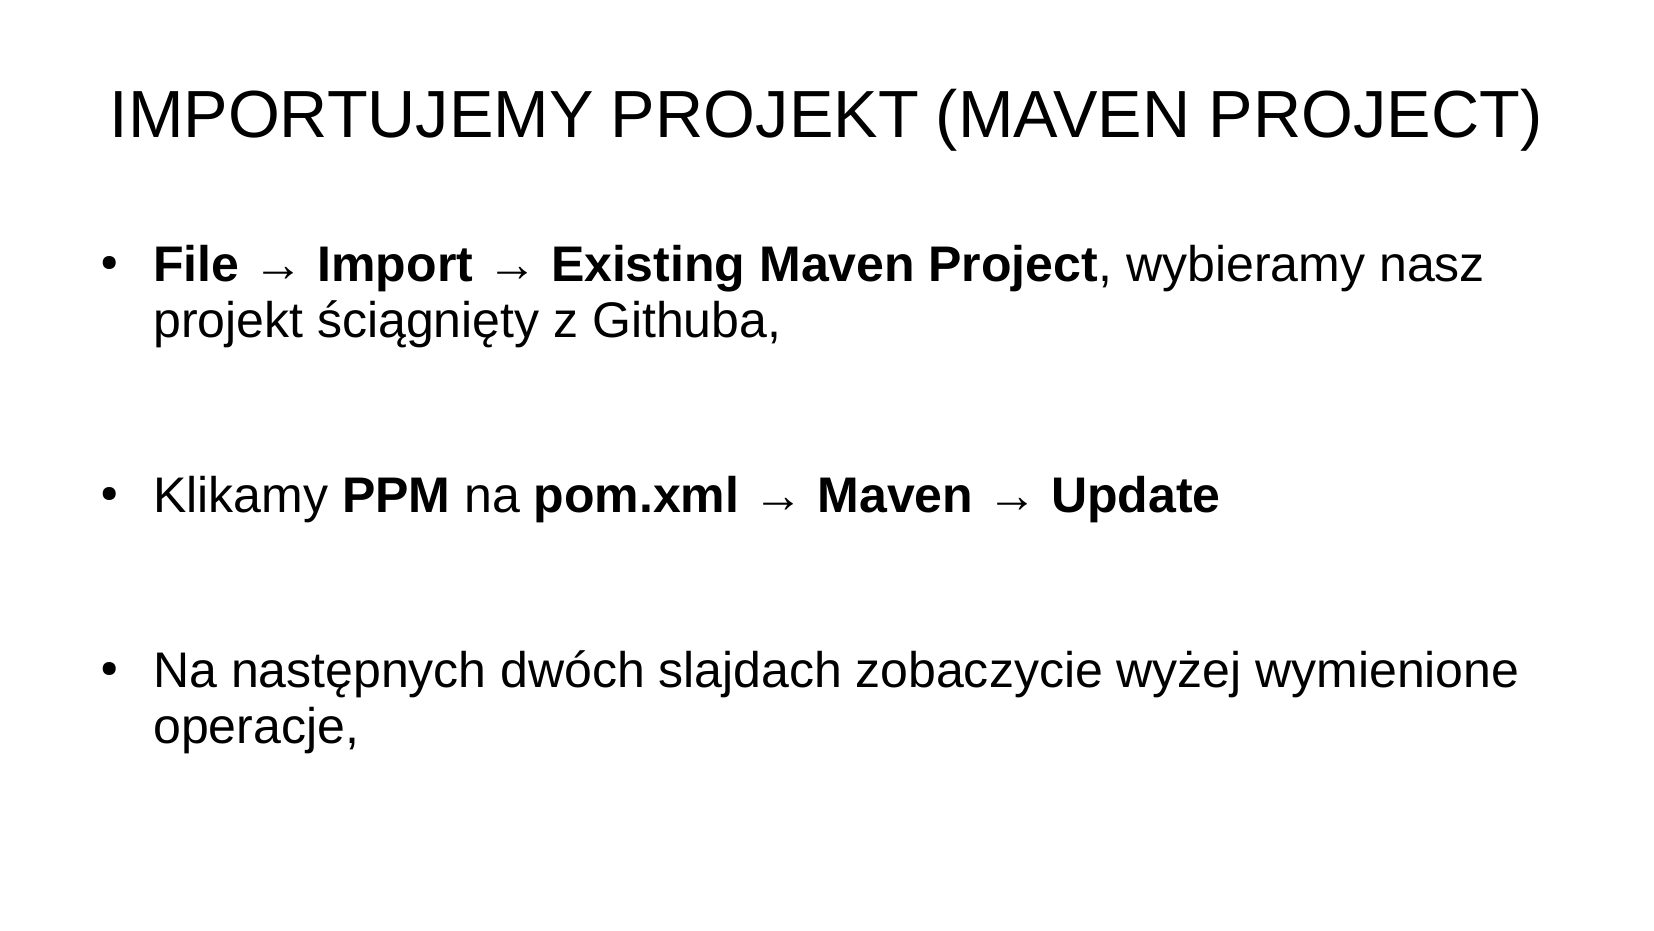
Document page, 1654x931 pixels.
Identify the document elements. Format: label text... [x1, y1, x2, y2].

list File → Import → Existing Maven Project, wybieramy nasz projekt ściągnięty z Githuba, Klikamy PPM na pom.xml → Maven → Update Na następnych dwóch slajdach zobaczycie wyżej wymienione operacje, [82, 236, 1571, 776]
title IMPORTUJEMY PROJEKT (MAVEN PROJECT) [29, 30, 1625, 199]
